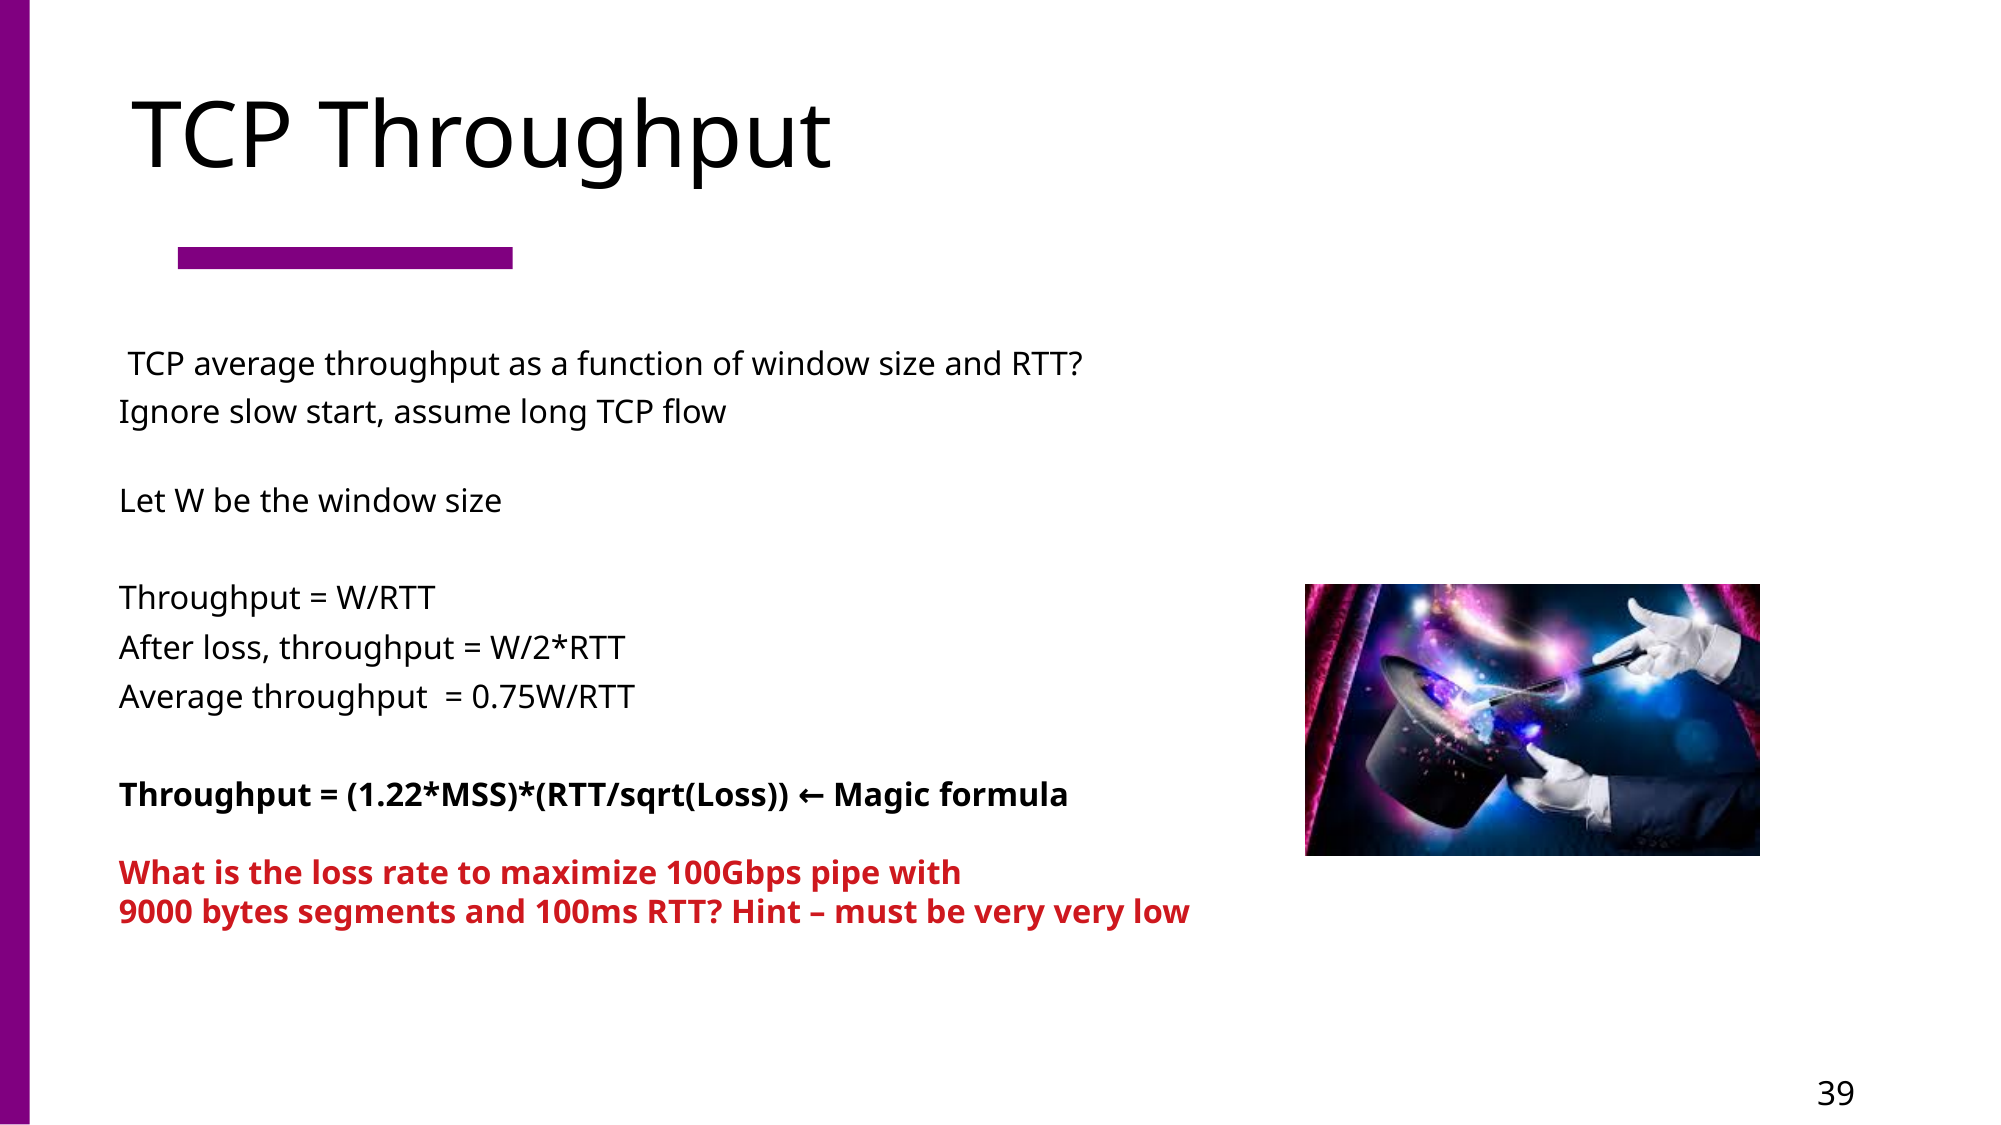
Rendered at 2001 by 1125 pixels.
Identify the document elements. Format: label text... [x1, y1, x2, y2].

picture [1305, 584, 1760, 856]
list TCP average throughput as a function of window size and RTT? Ignore slow start, assume long TCP flow Let W be the window size Throughput = W/RTT After loss, throughput = W/2*RTT Average throughput = 0.75W/RTT Throughput = (1.22*MSS)*(RTT/sqrt(Loss)) ← Magic formula What is the loss rate to maximize 100Gbps pipe with 9000 bytes segments and 100ms RTT? Hint – must be very very low [103, 334, 1981, 946]
title TCP Throughput [116, 37, 1817, 225]
